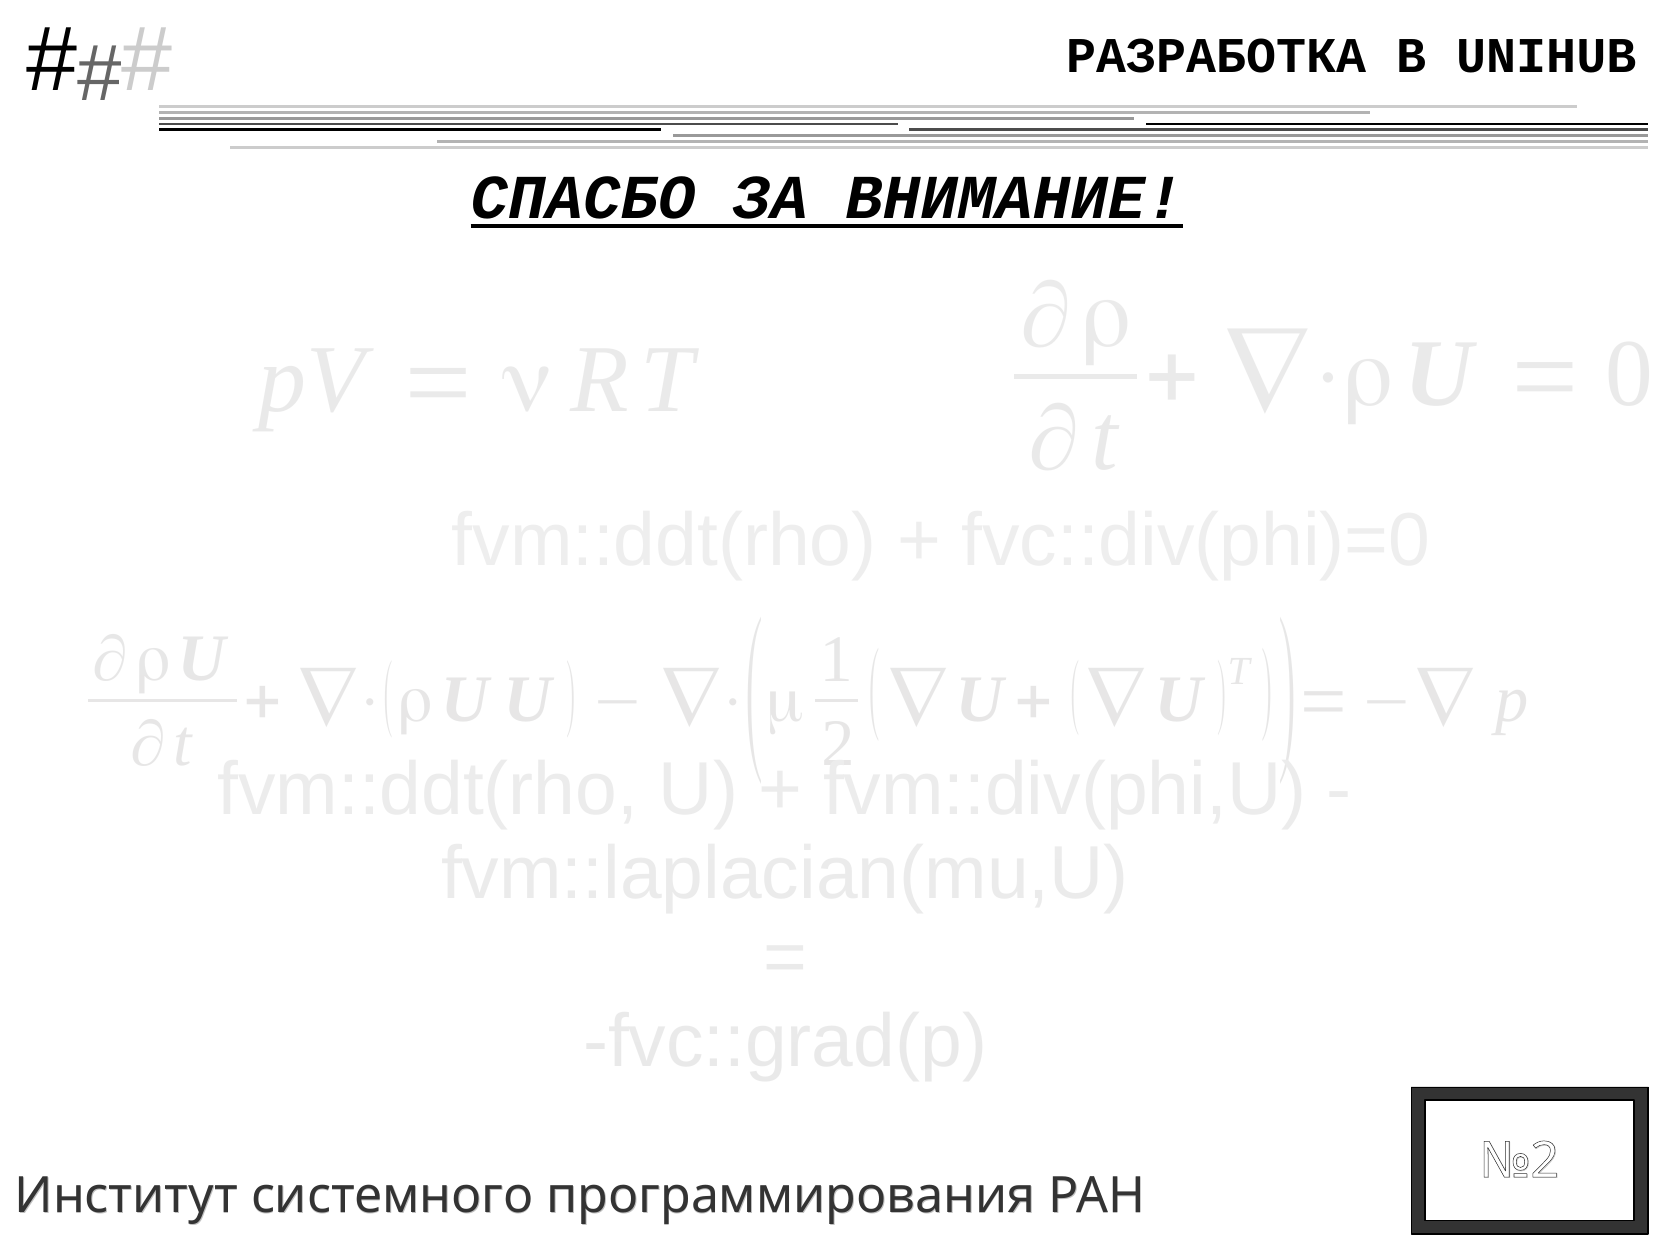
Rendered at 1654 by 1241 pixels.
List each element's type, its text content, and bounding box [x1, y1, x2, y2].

title СПАСБО ЗА ВНИМАНИЕ! [0, 147, 1654, 257]
